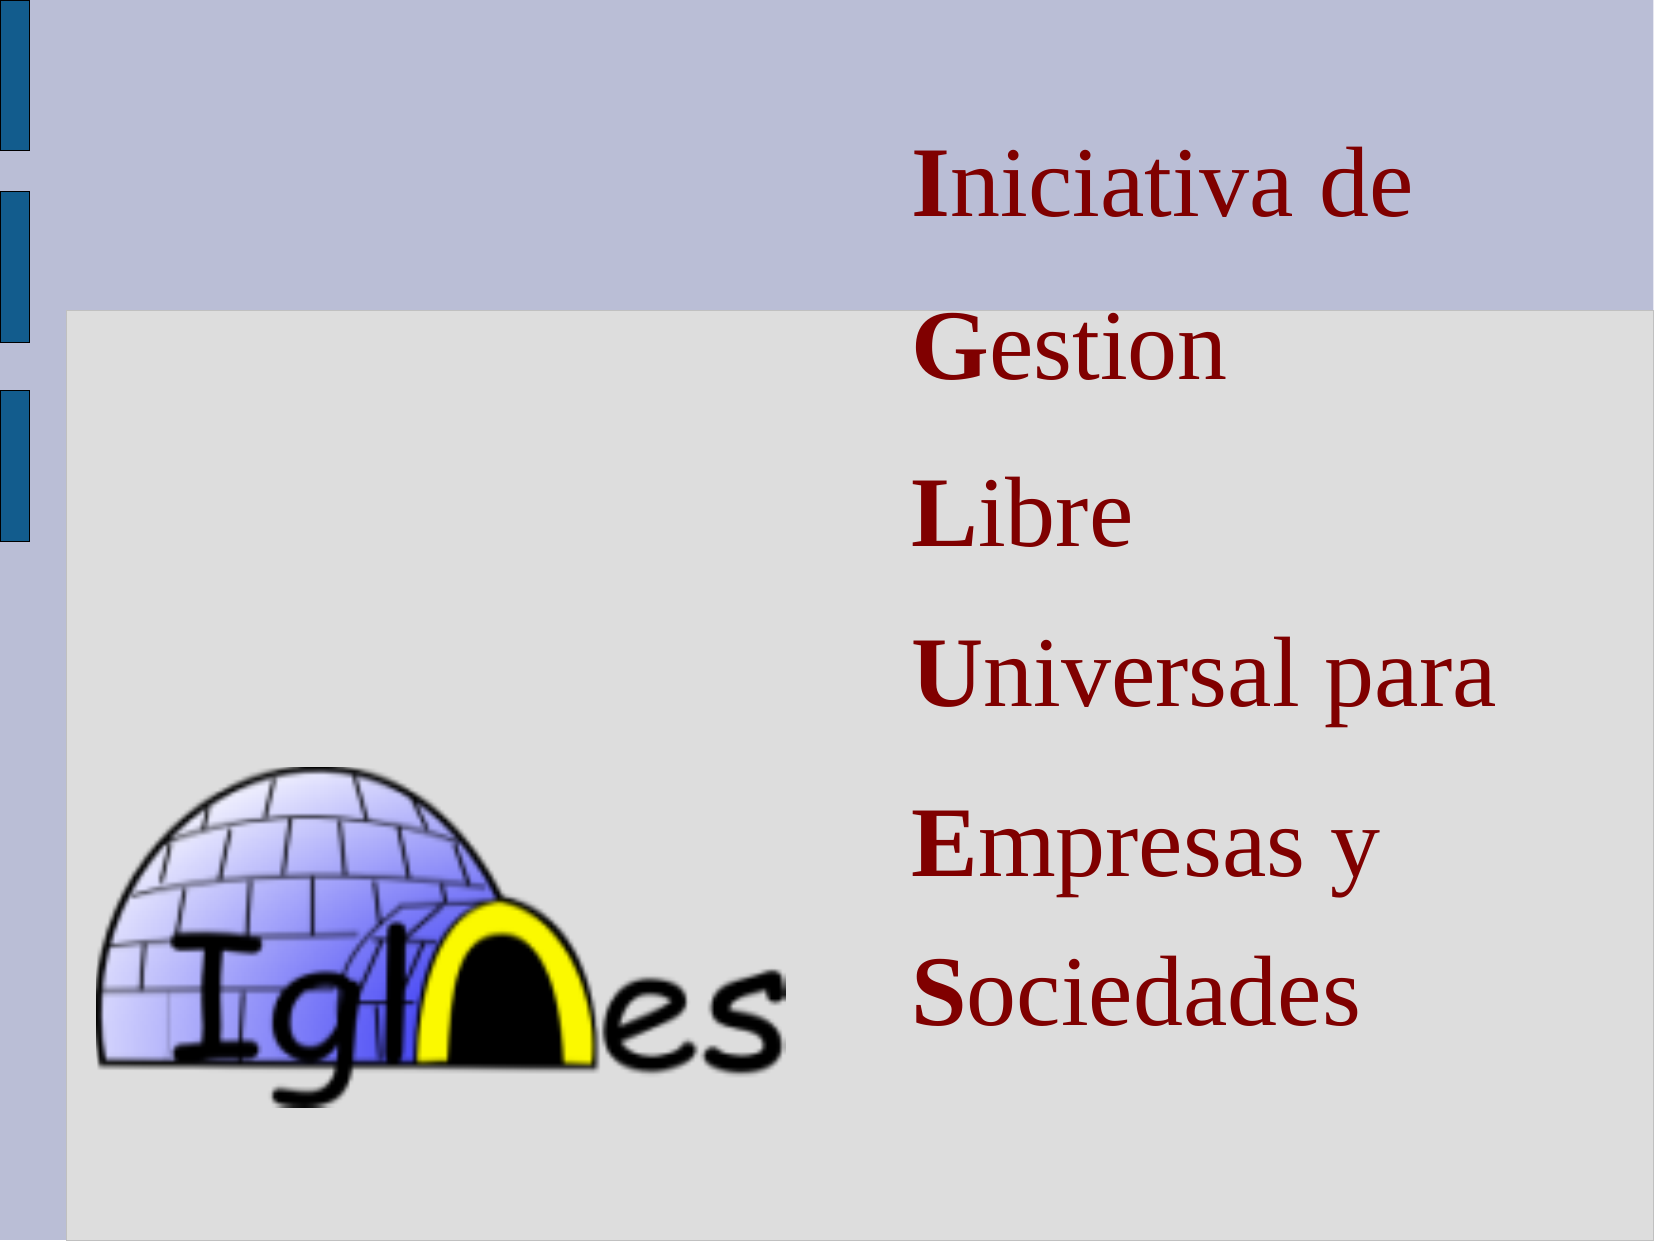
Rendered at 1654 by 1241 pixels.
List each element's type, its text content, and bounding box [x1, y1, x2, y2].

text_box Libre [911, 457, 1525, 588]
text_box Gestion [911, 290, 1525, 423]
text_box Empresas y [911, 787, 1525, 918]
text_box Iniciativa de [911, 127, 1525, 290]
text_box Sociedades [911, 936, 1525, 1110]
text_box Universal para [911, 617, 1525, 752]
picture [96, 767, 786, 1108]
